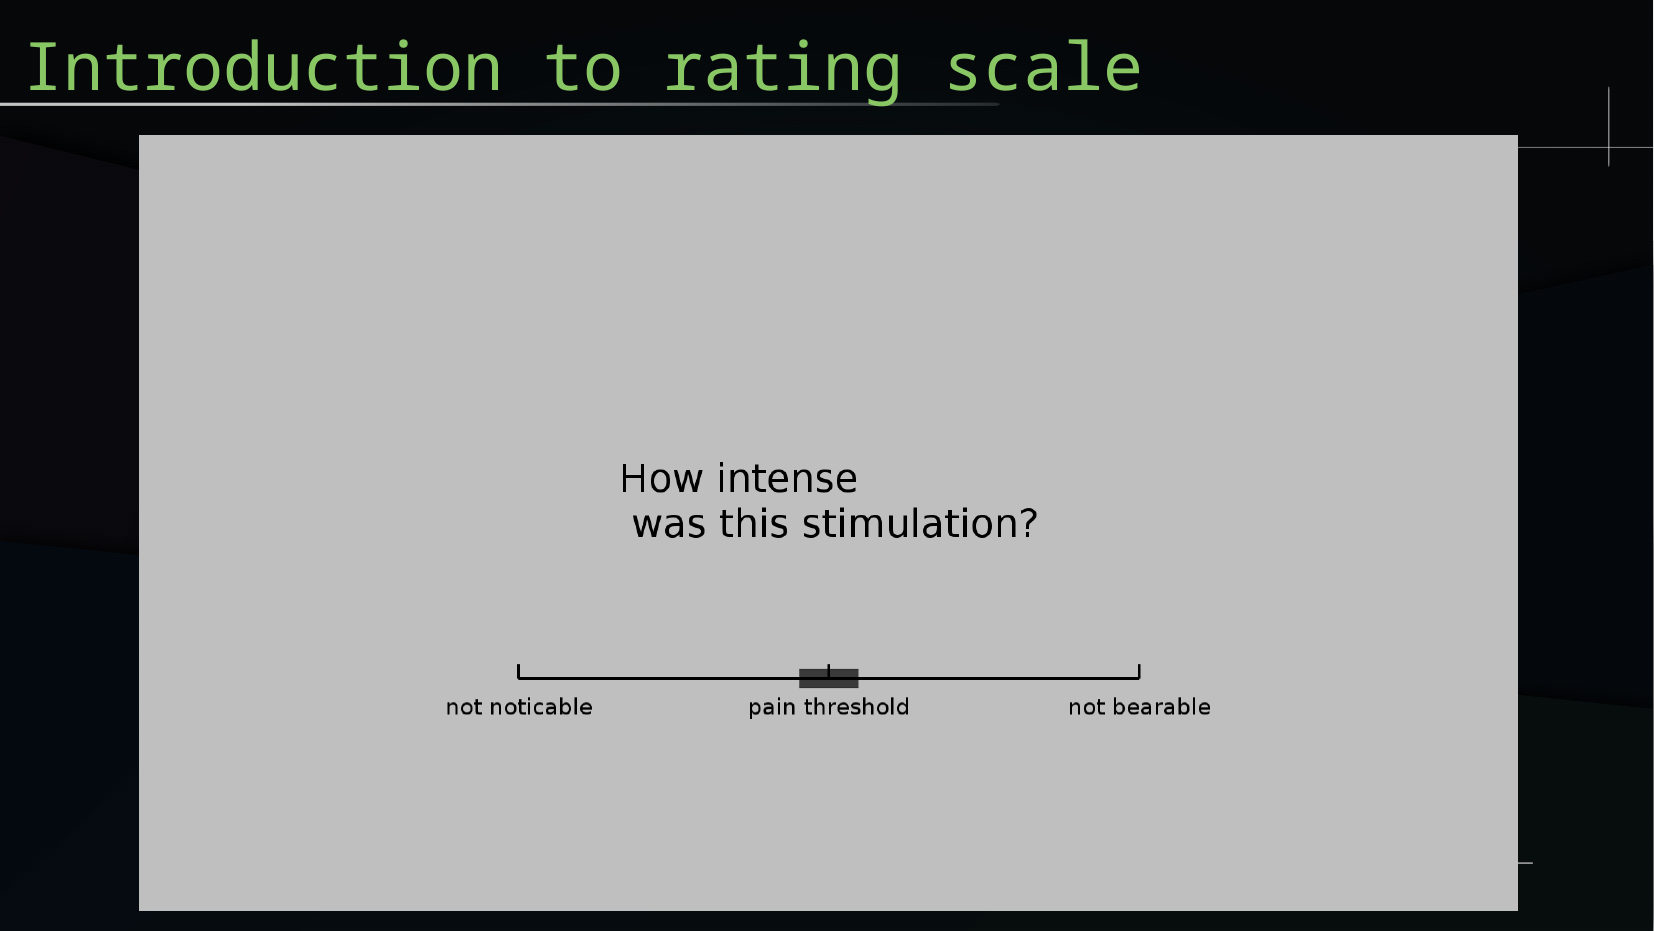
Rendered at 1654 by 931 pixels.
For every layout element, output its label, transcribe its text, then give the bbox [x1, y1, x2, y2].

picture [0, 0, 1654, 931]
title Introduction to rating scale [23, 0, 1589, 140]
